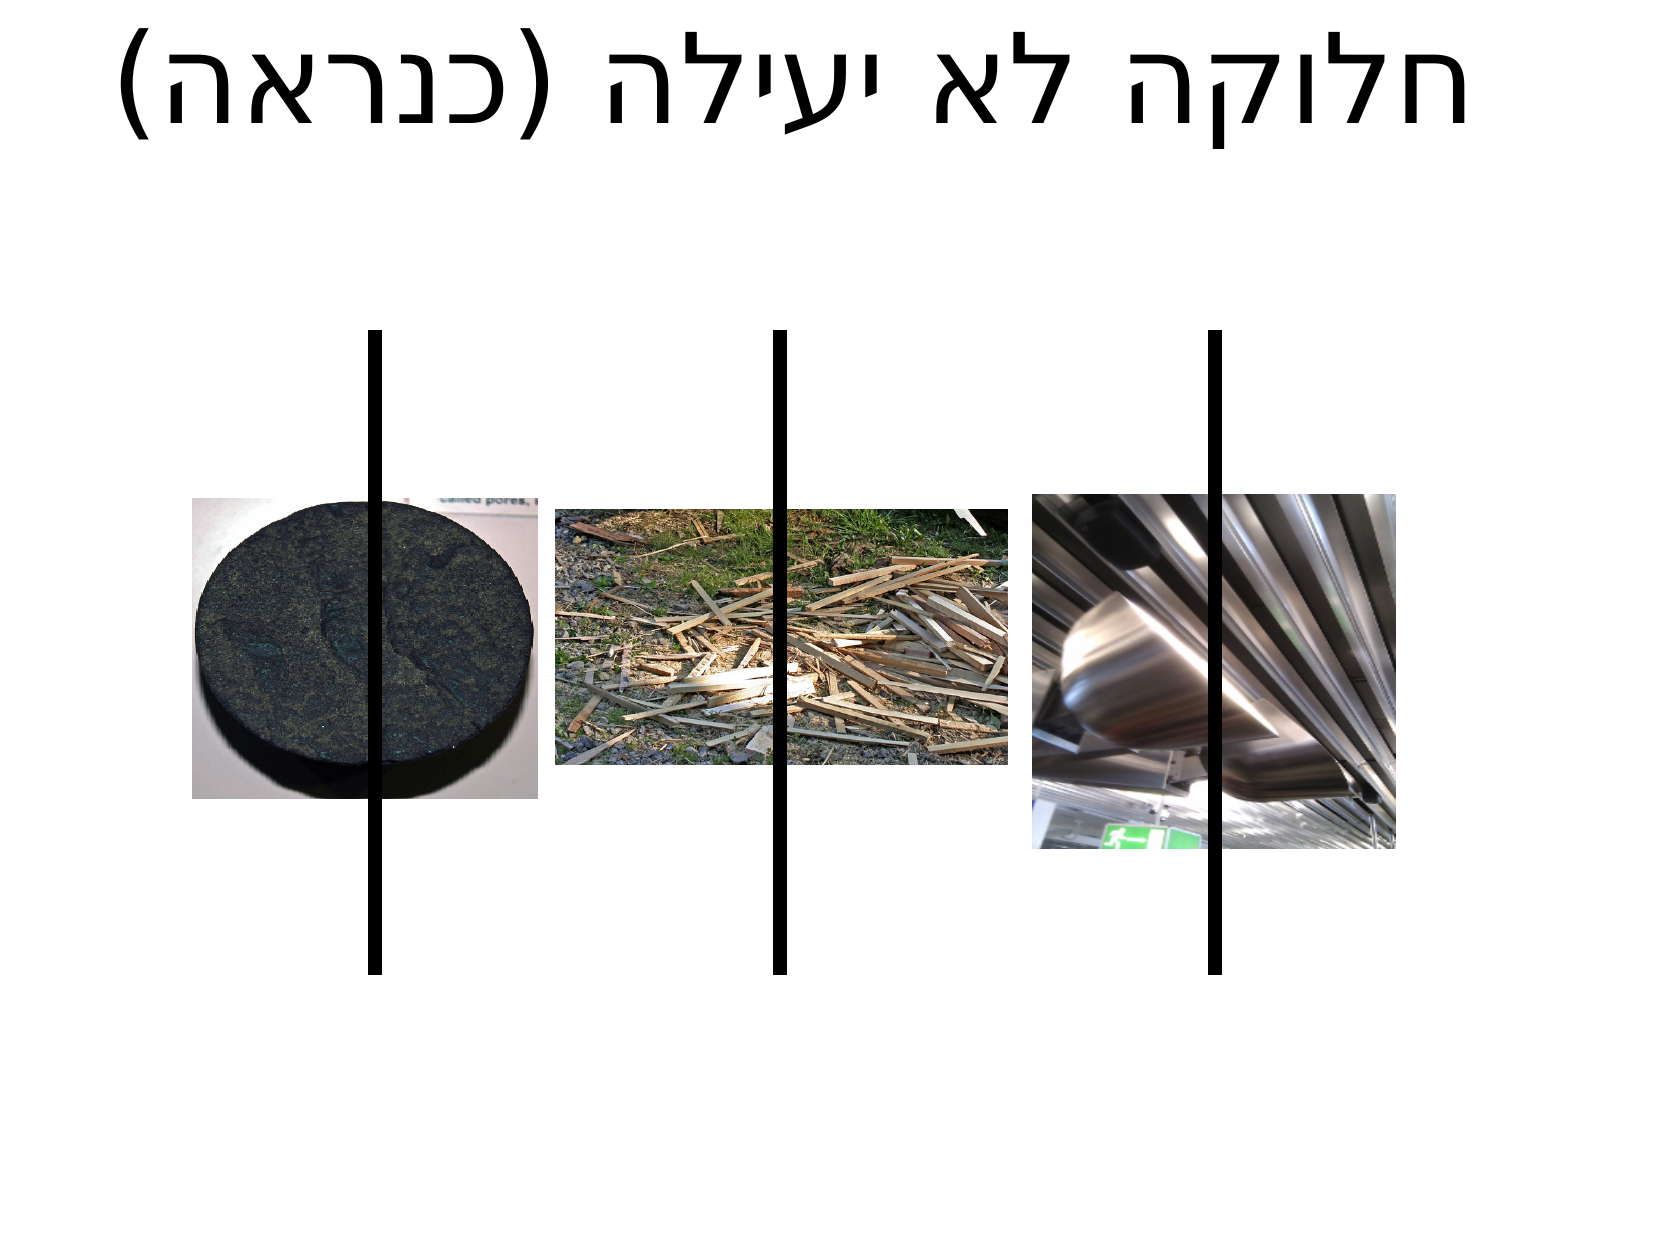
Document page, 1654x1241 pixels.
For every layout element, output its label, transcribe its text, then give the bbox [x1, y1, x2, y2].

picture [555, 509, 773, 766]
picture [1222, 494, 1396, 855]
picture [192, 498, 368, 799]
picture [382, 498, 538, 799]
picture [1032, 494, 1208, 855]
picture [787, 509, 1008, 766]
title חלוקה לא יעילה (כנראה) [71, 15, 1561, 147]
